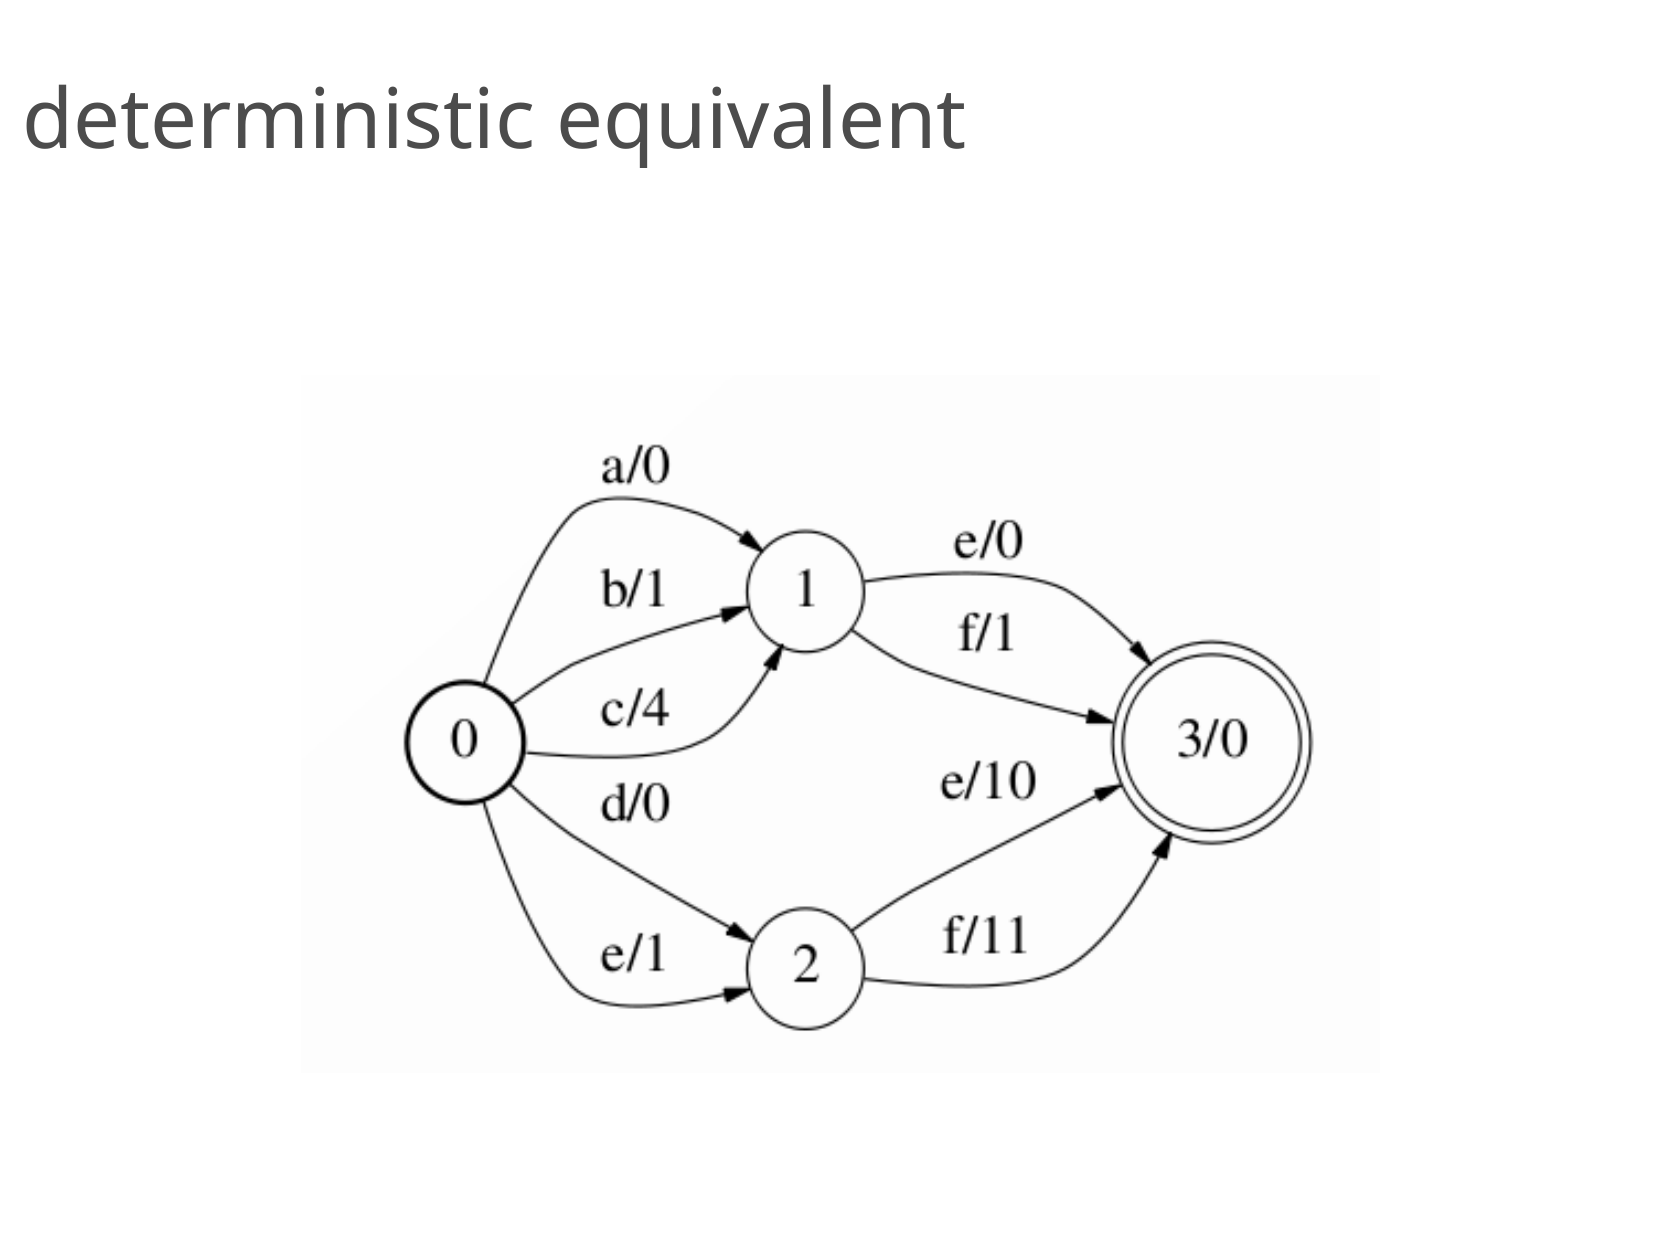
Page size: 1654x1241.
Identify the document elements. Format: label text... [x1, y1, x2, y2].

title deterministic equivalent [22, 26, 1654, 205]
picture [301, 375, 1380, 1073]
